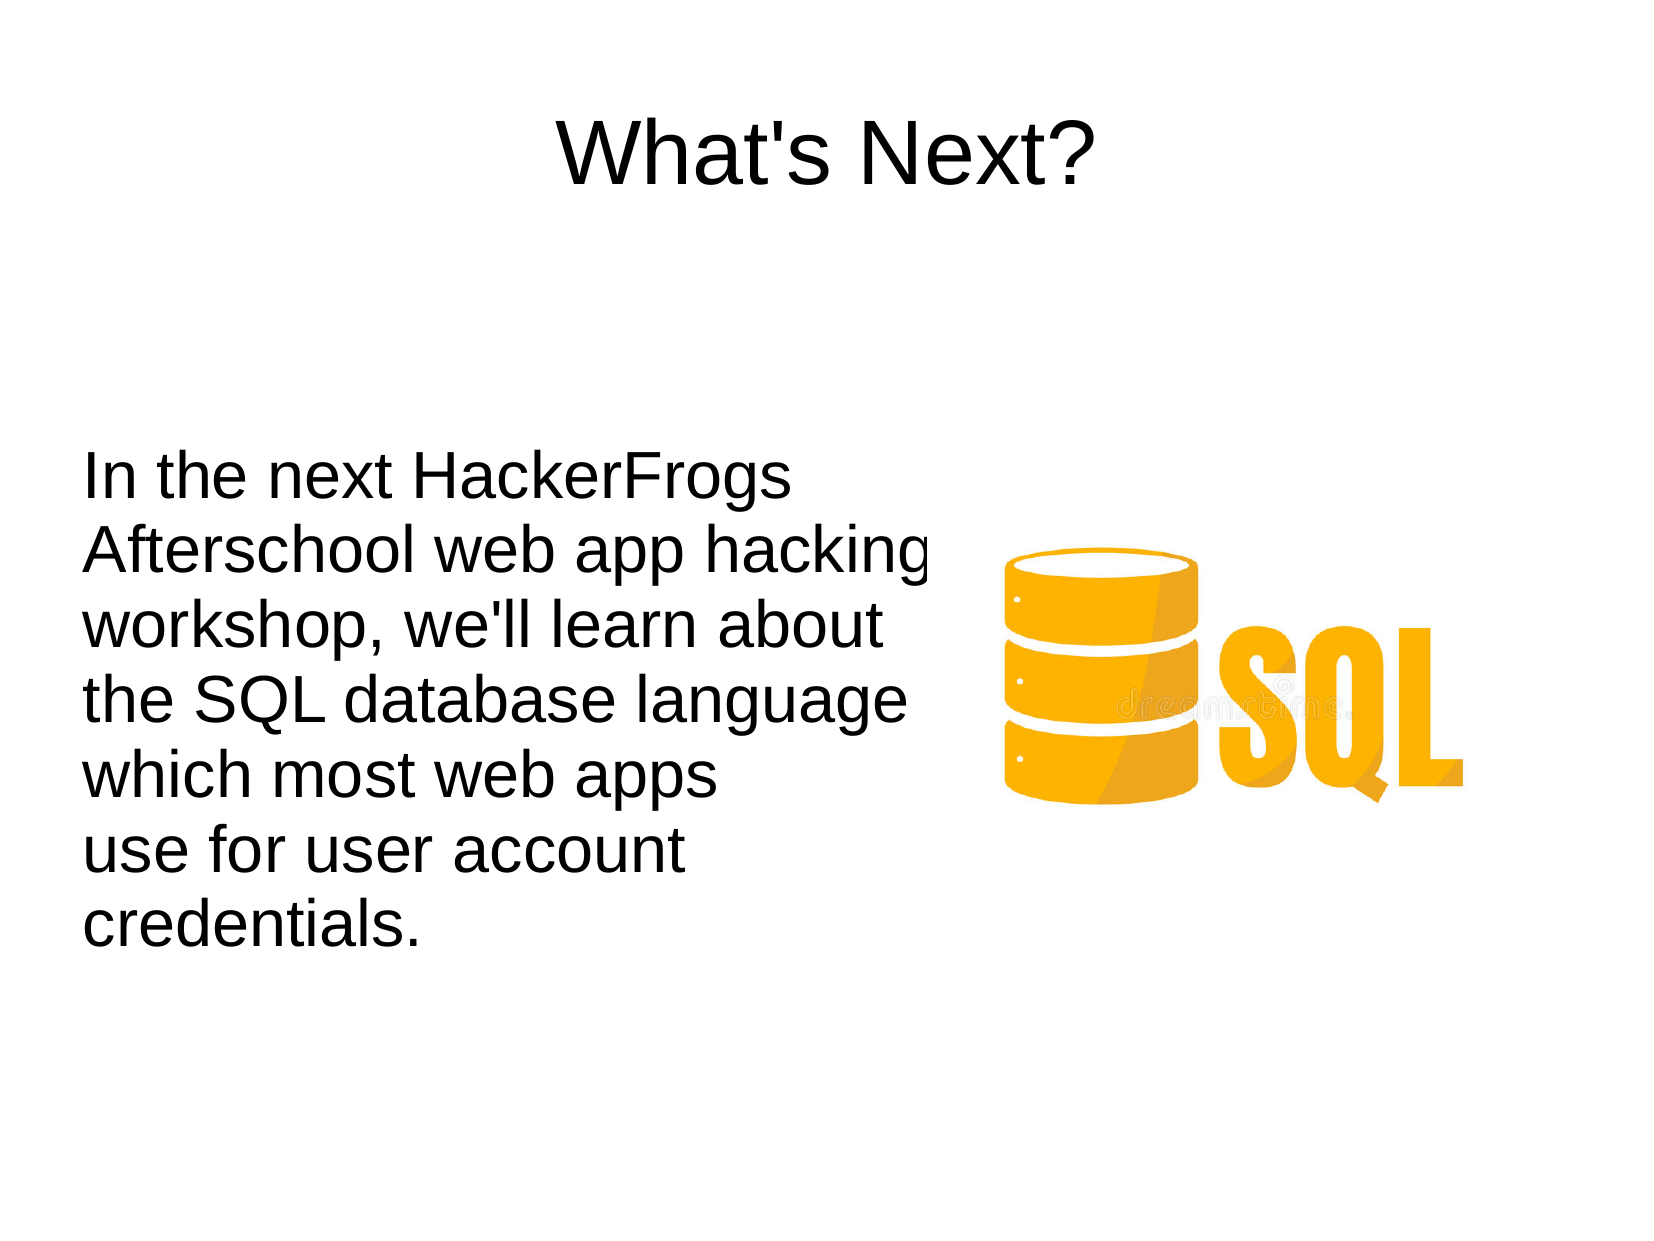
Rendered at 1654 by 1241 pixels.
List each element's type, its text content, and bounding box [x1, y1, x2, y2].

title What's Next? [82, 49, 1571, 257]
subtitle In the next HackerFrogs Afterschool web app hacking workshop, we'll learn about the SQL database language which most web apps use for user account credentials. [82, 290, 1571, 1109]
picture [927, 389, 1542, 1004]
